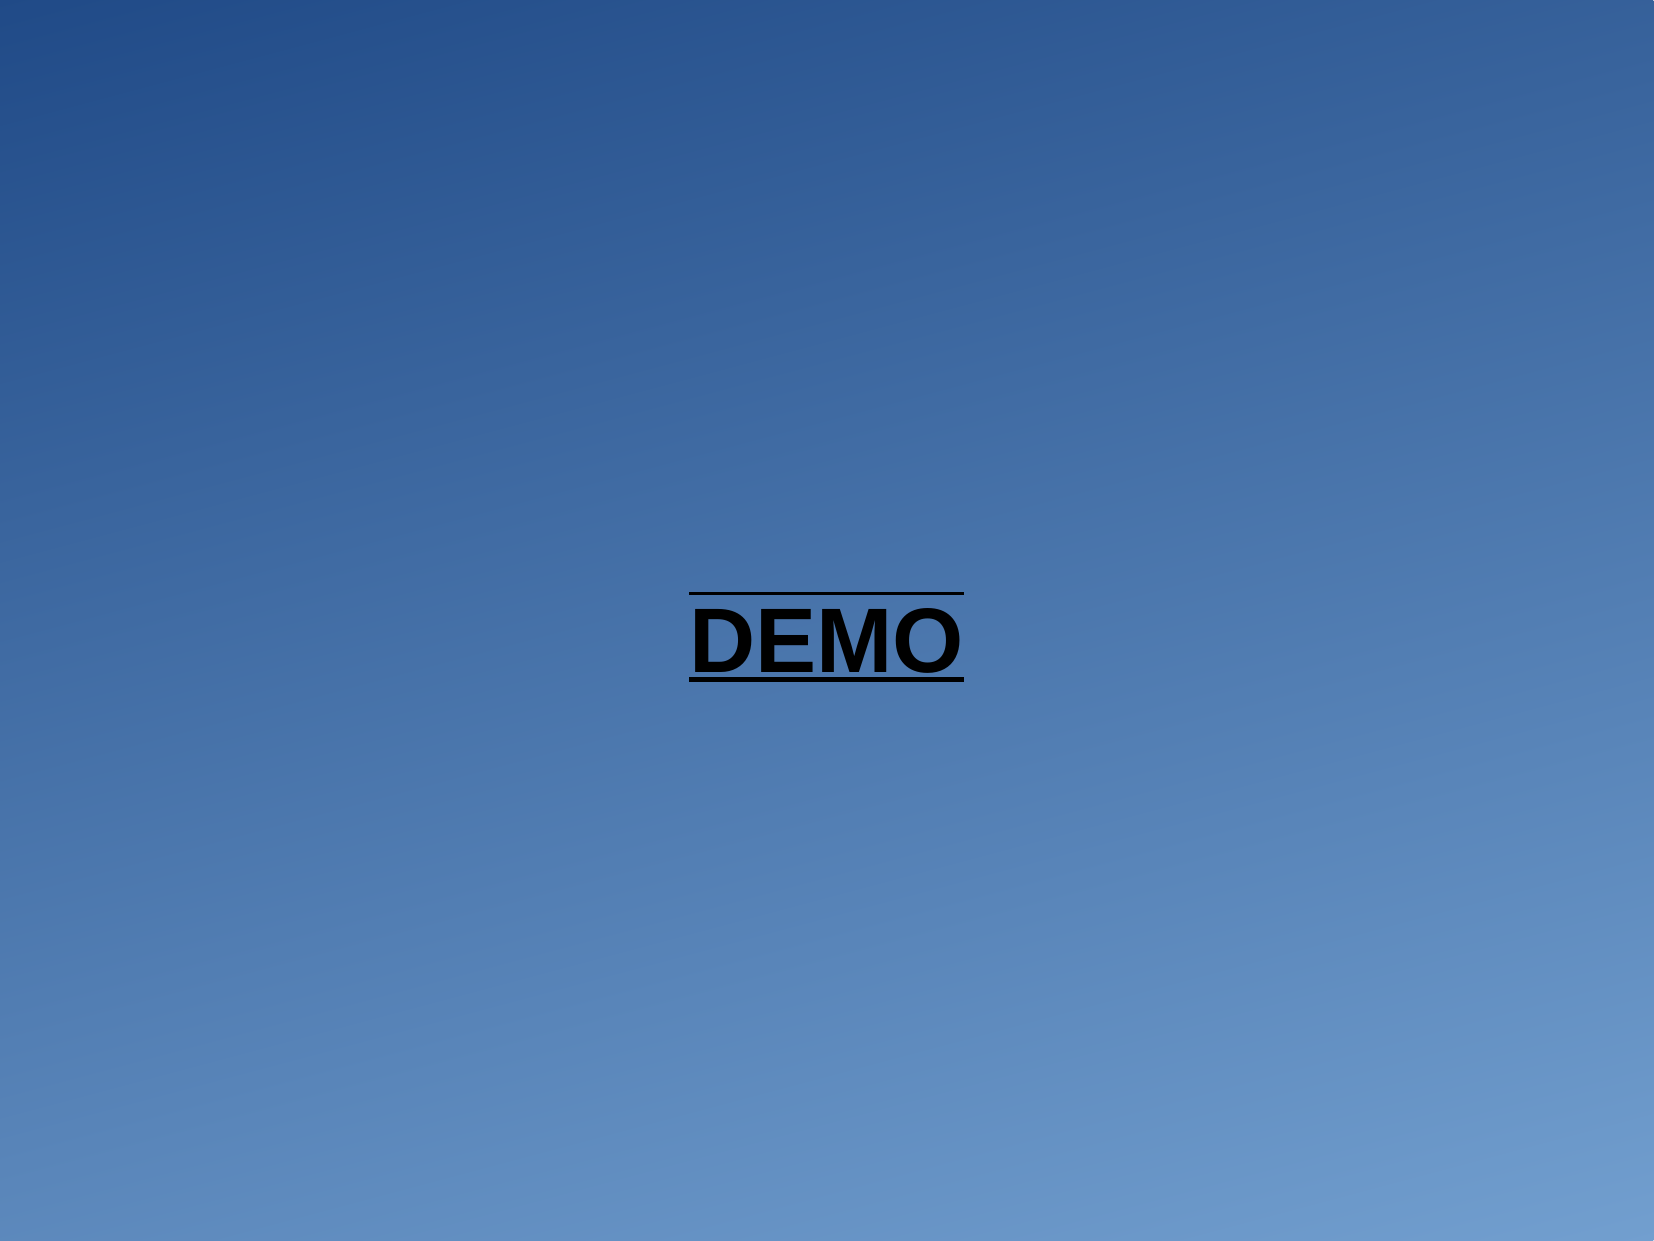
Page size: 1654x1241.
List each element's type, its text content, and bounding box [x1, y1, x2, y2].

title DEMO [82, 537, 1571, 745]
